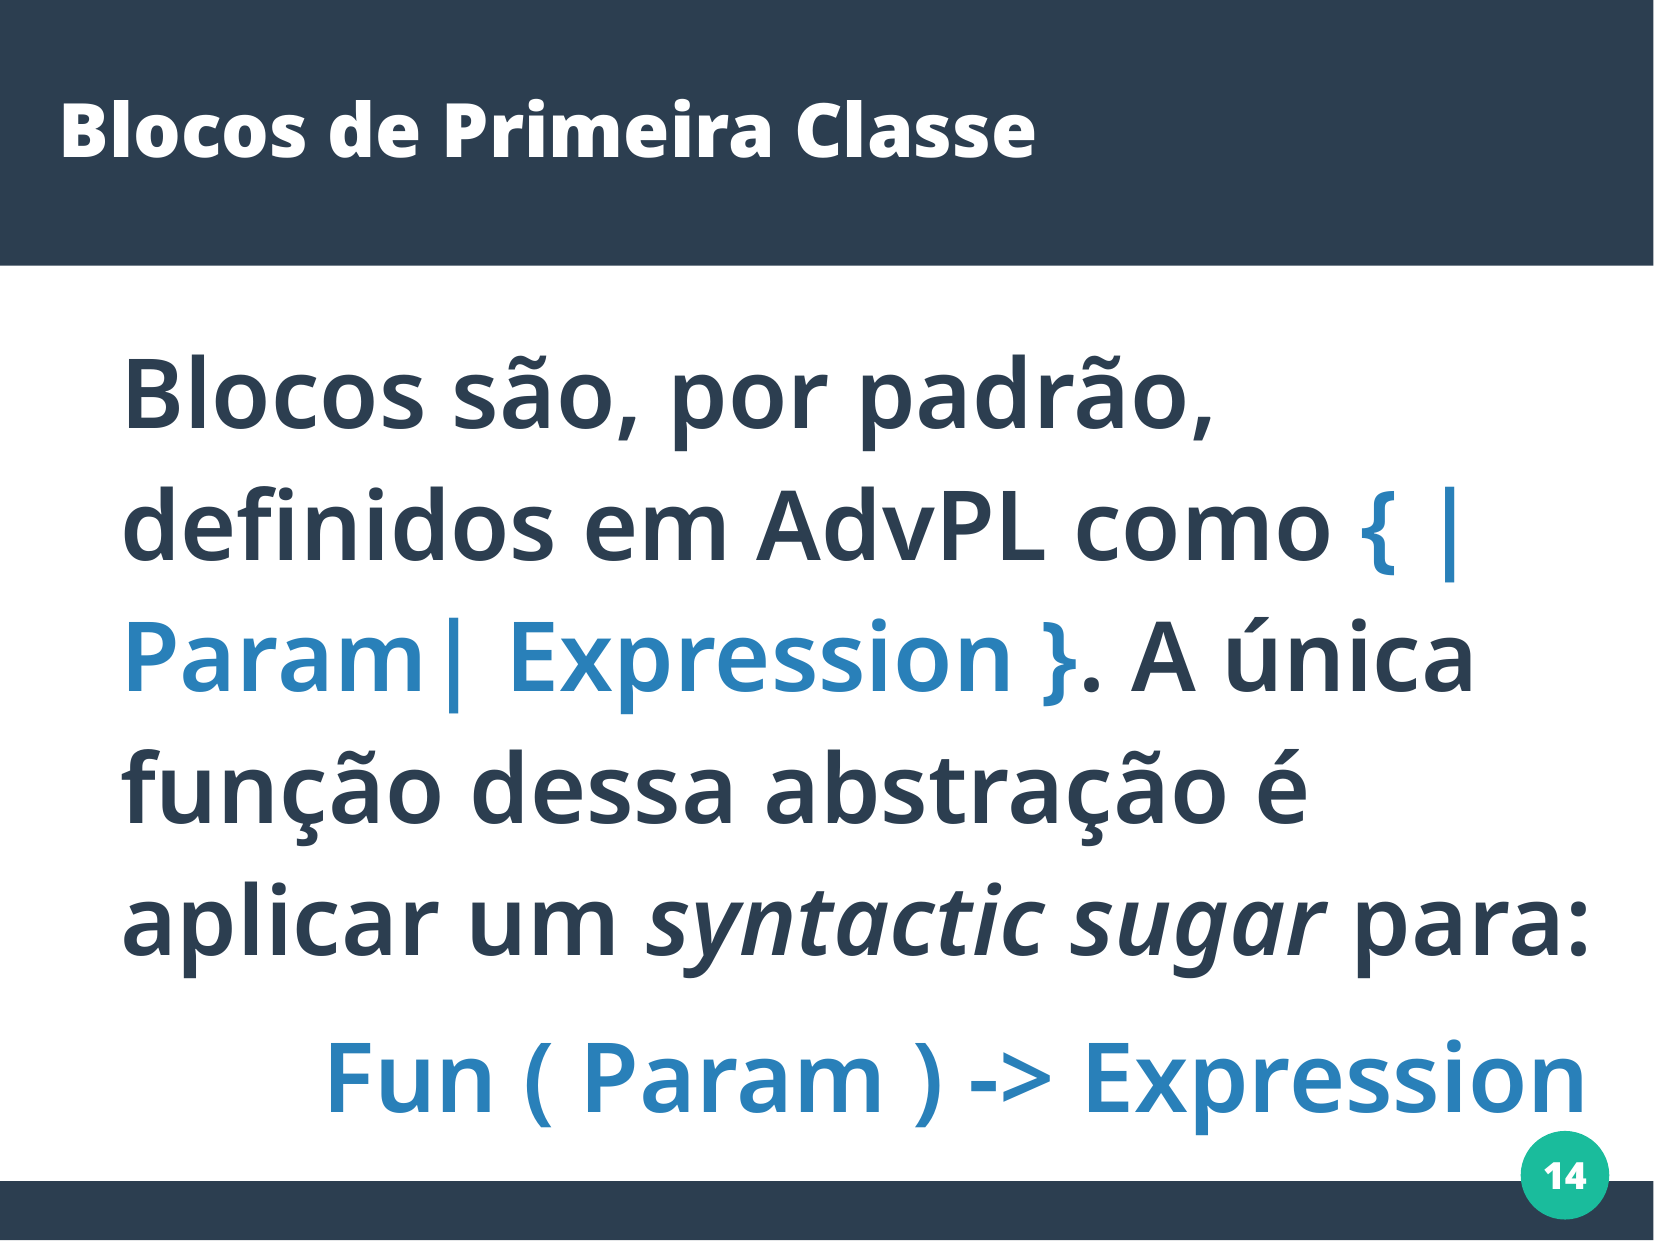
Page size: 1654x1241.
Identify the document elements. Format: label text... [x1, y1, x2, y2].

list Blocos são, por padrão, definidos em AdvPL como { |Param| Expression }. A única função dessa abstração é aplicar um syntactic sugar para: Fun ( Param ) -> Expression [59, 324, 1595, 1152]
title Blocos de Primeira Classe [59, 49, 1595, 207]
